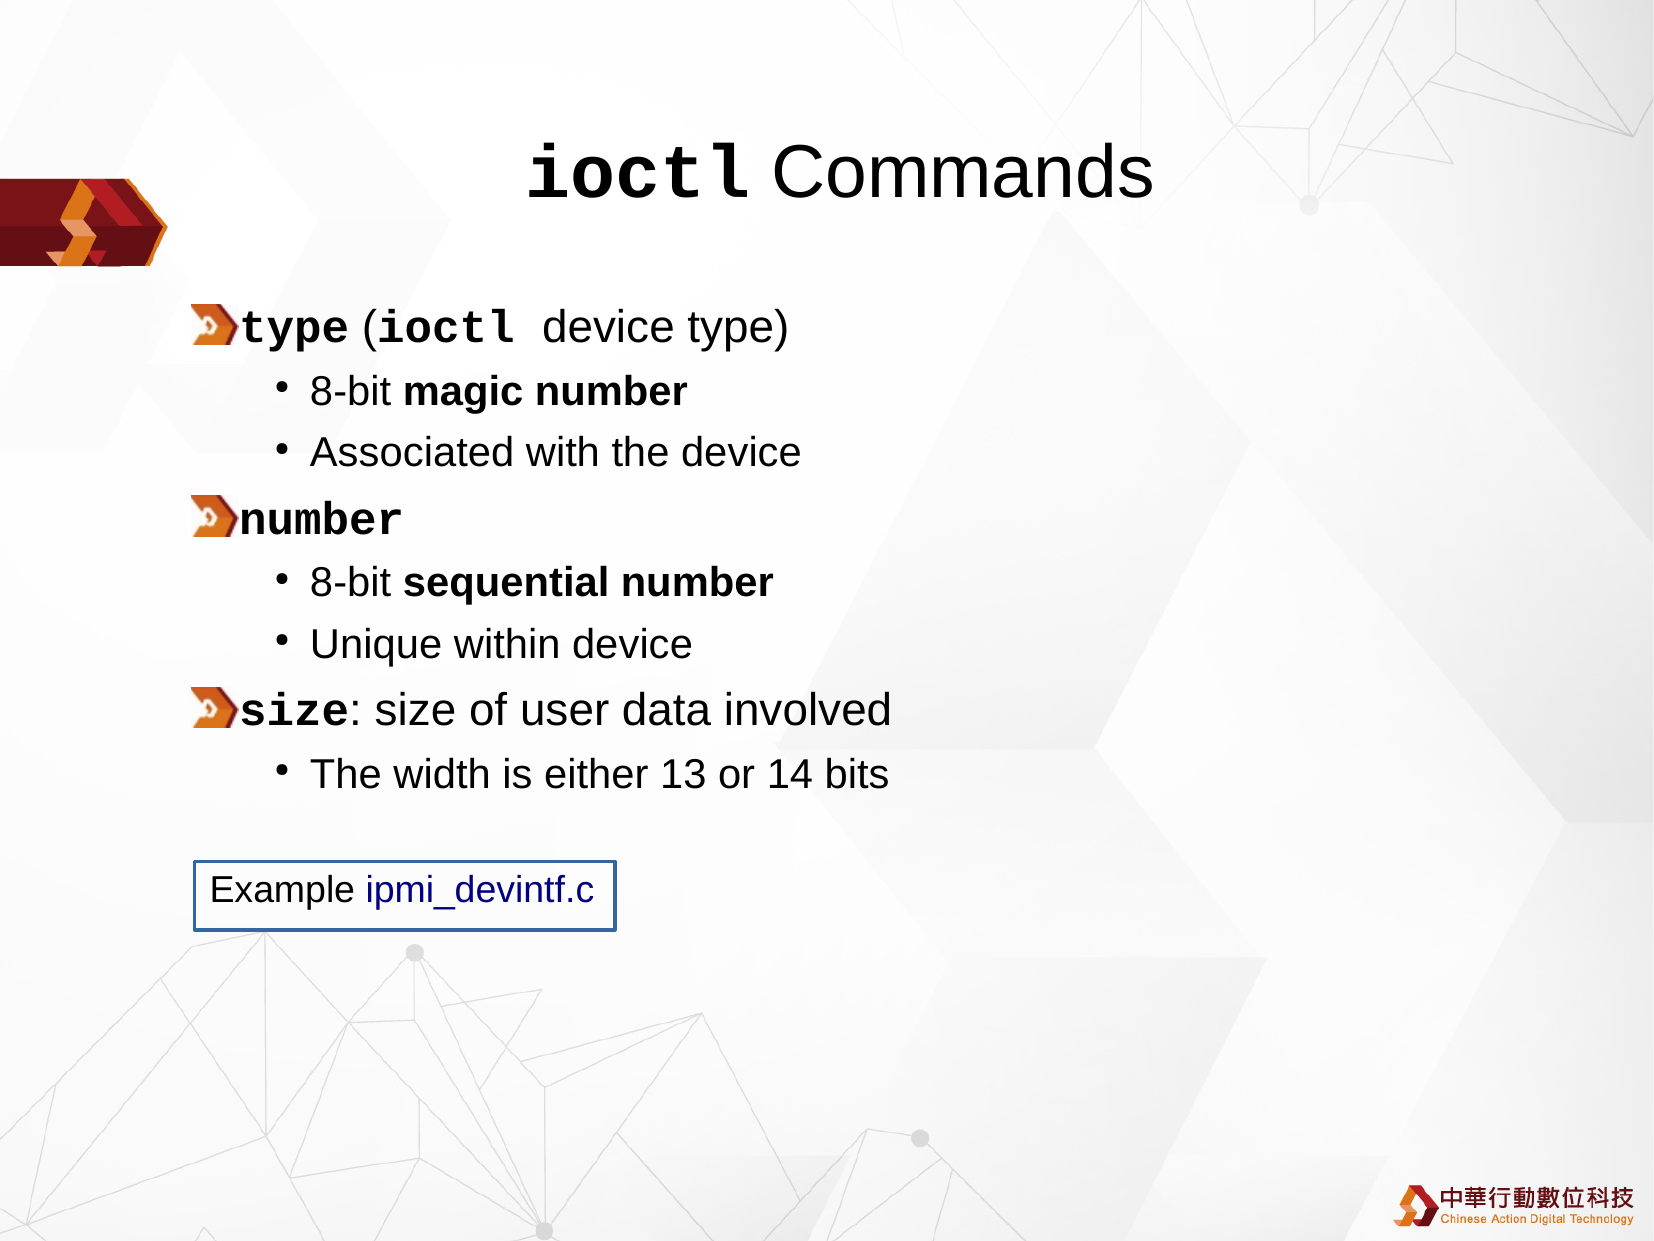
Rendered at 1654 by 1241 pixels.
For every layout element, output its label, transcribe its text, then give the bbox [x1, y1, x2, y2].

title ioctl Commands [82, 115, 1571, 289]
text_box Example ipmi_devintf.c [196, 863, 613, 928]
text_box Example ipmi_devintf.c [194, 861, 661, 961]
picture [0, 0, 1654, 1241]
list type (ioctl device type) 8-bit magic number Associated with the device number 8-bit sequential number Unique within device size: size of user data involved The width is either 13 or 14 bits [82, 289, 1571, 811]
